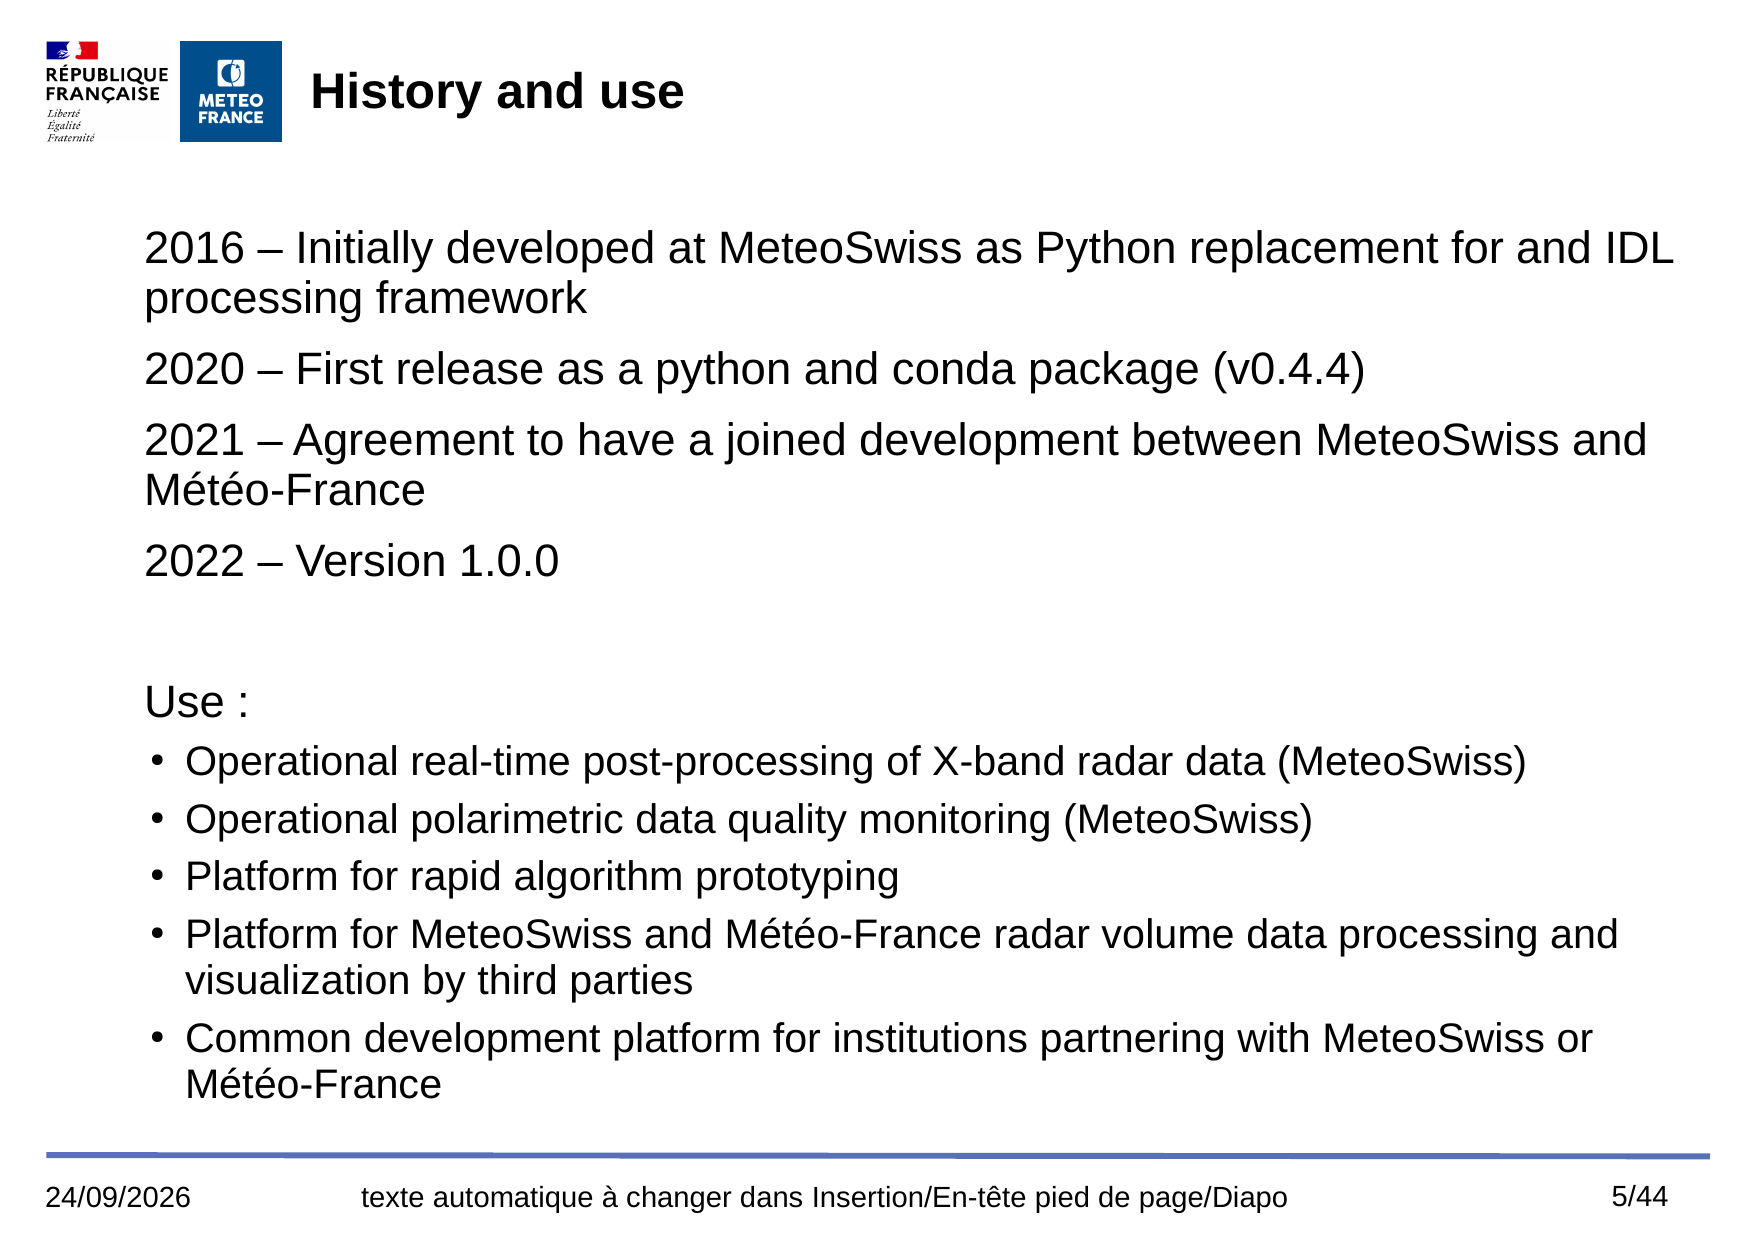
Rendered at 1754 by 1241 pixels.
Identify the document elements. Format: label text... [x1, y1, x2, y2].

list 2016 – Initially developed at MeteoSwiss as Python replacement for and IDL processing framework 2020 – First release as a python and conda package (v0.4.4) 2021 – Agreement to have a joined development between MeteoSwiss and Météo-France 2022 – Version 1.0.0 Use : Operational real-time post-processing of X-band radar data (MeteoSwiss) Operational polarimetric data quality monitoring (MeteoSwiss) Platform for rapid algorithm prototyping Platform for MeteoSwiss and Météo-France radar volume data processing and visualization by third parties Common development platform for institutions partnering with MeteoSwiss or Météo-France [44, 222, 1712, 1118]
picture [180, 41, 282, 142]
picture [46, 41, 172, 142]
title History and use [310, 40, 1697, 142]
